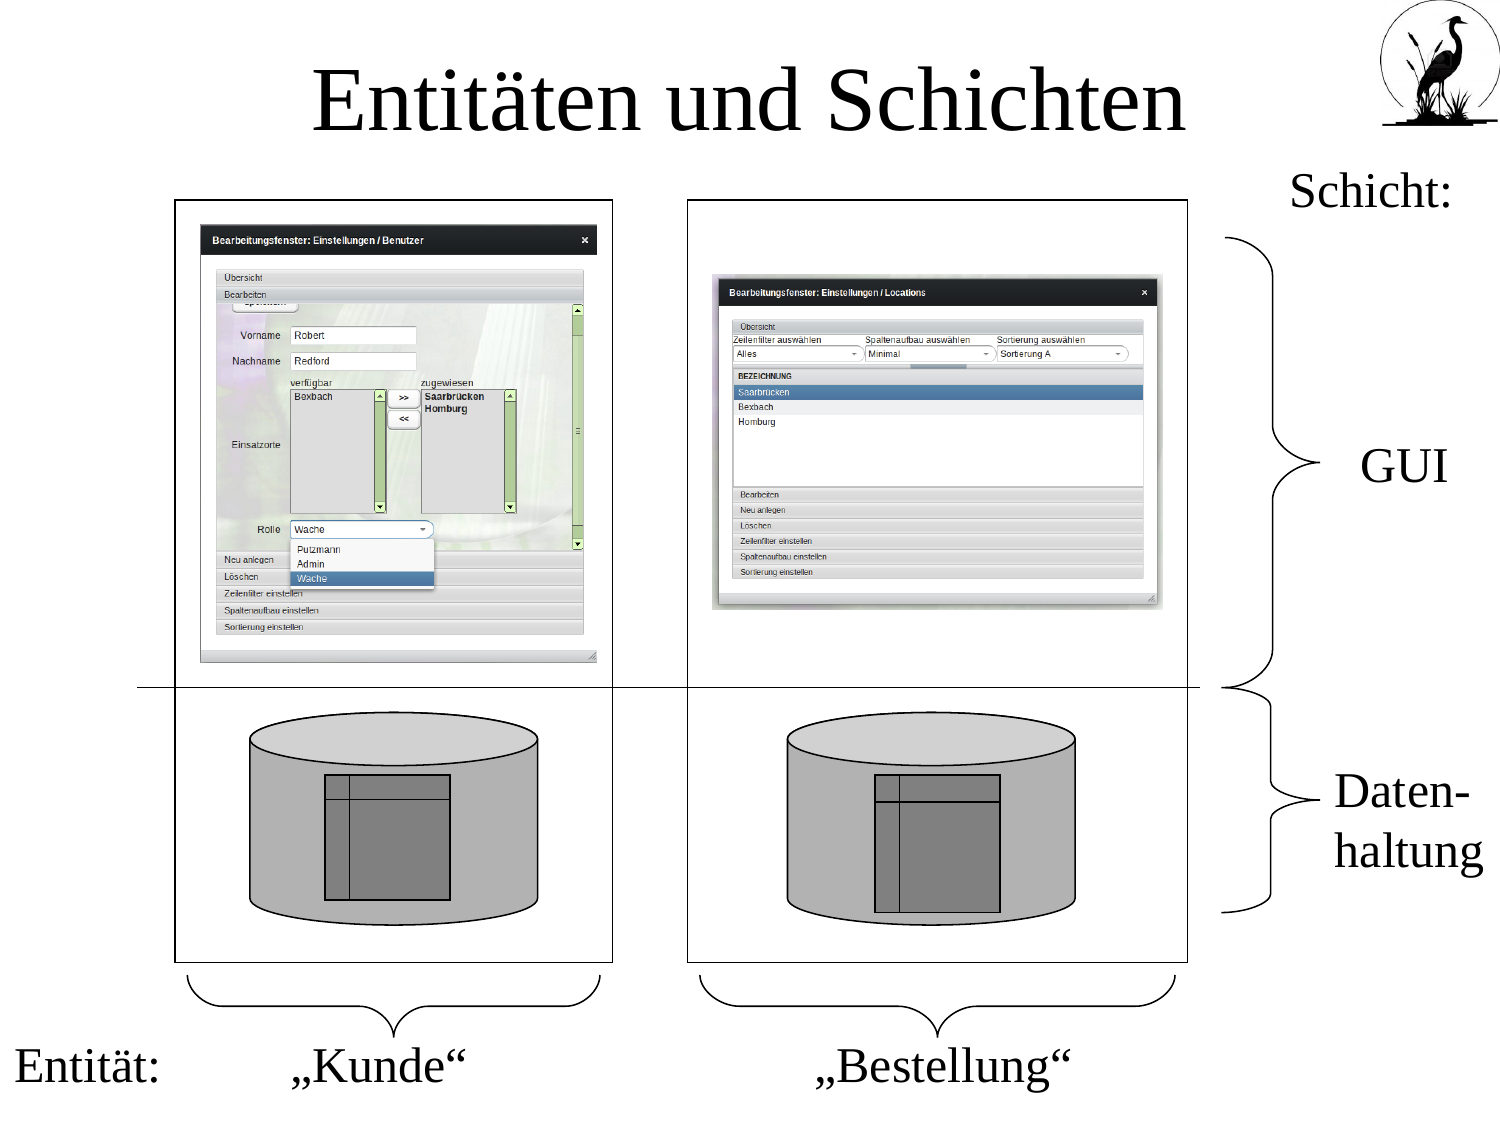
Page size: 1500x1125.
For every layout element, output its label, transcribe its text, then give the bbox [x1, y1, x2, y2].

text_box „Kunde“ [275, 1024, 483, 1101]
picture [200, 224, 597, 663]
text_box Entität: [0, 1024, 178, 1101]
picture [1380, 0, 1500, 126]
text_box Daten- haltung [1320, 749, 1500, 886]
table_cell [249, 712, 538, 766]
table_cell [787, 712, 1076, 766]
text_box „Bestellung“ [799, 1024, 1089, 1101]
text_box [787, 740, 1076, 926]
text_box Schicht: [1274, 149, 1469, 226]
picture [712, 274, 1163, 610]
title Entitäten und Schichten [112, 24, 1388, 163]
text_box [249, 740, 538, 926]
text_box GUI [1345, 424, 1464, 501]
